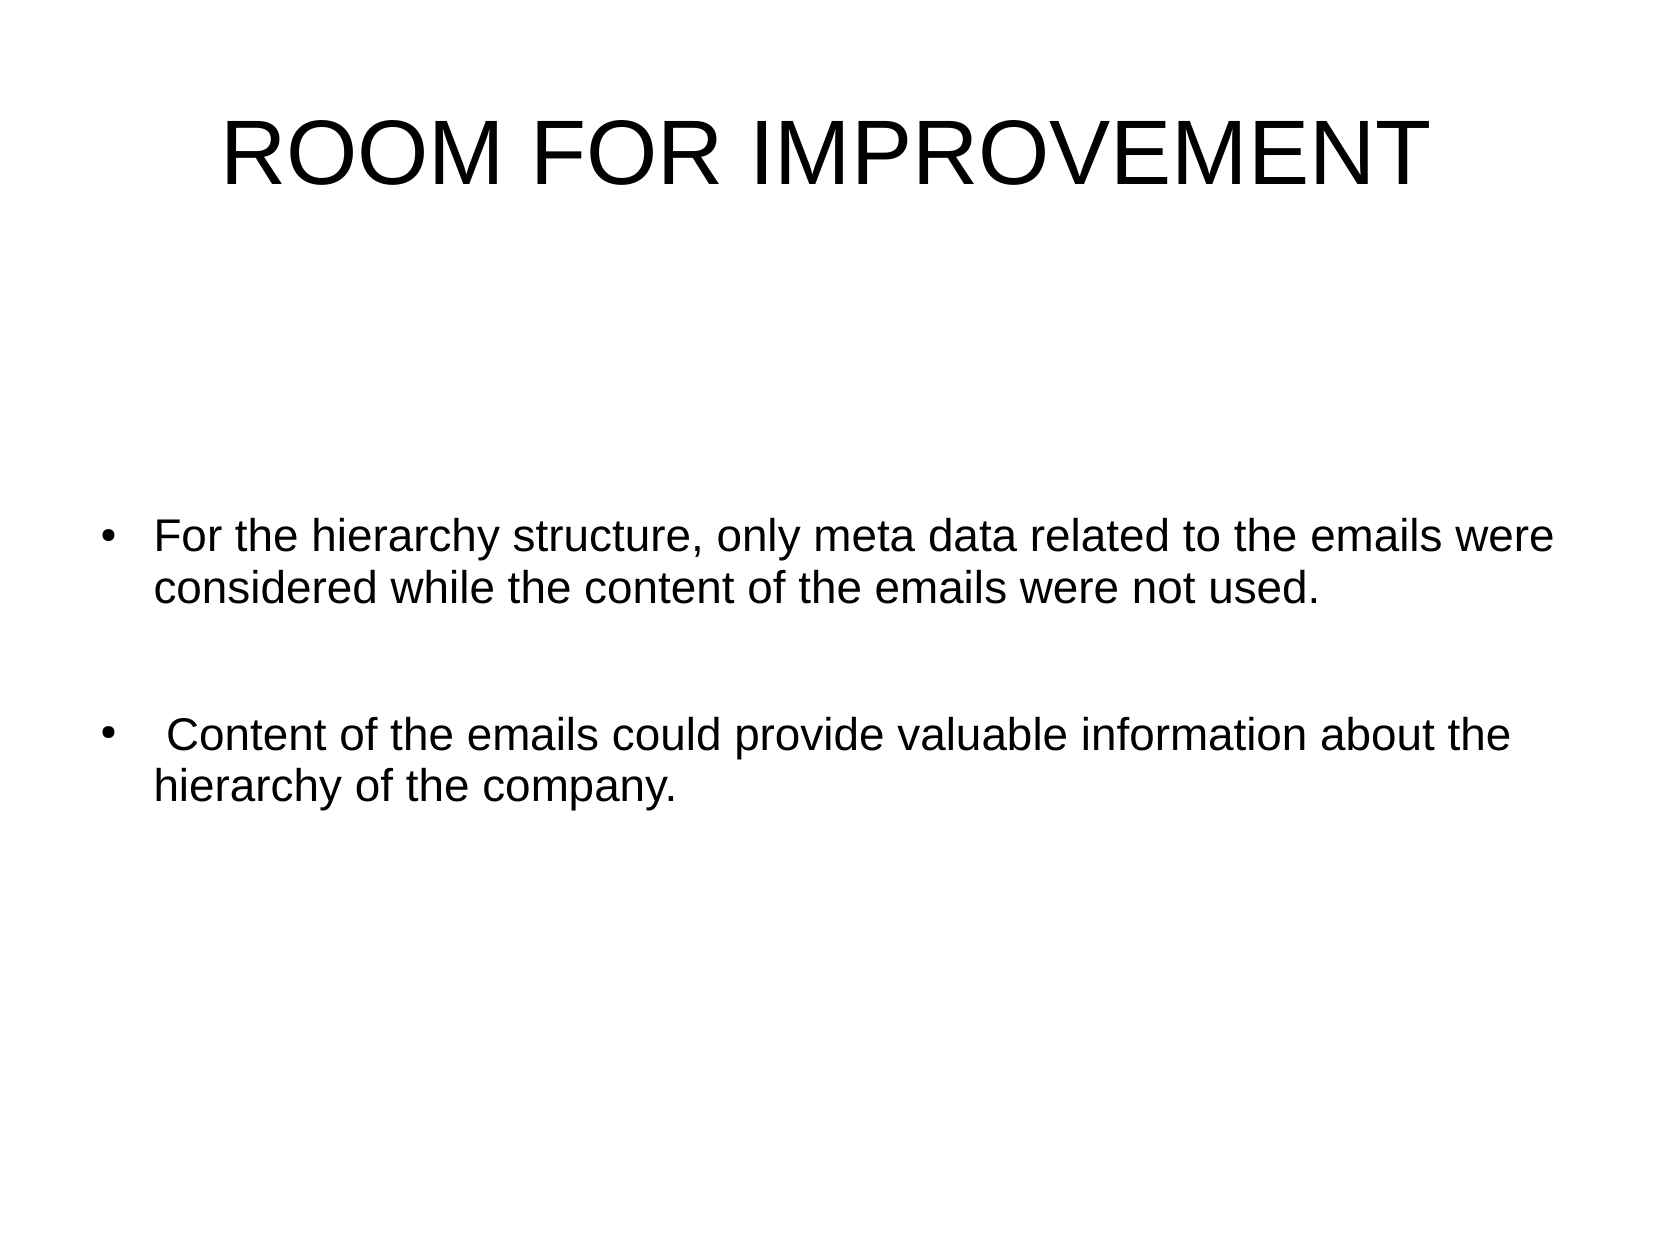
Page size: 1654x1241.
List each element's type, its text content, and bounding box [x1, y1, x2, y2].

list For the hierarchy structure, only meta data related to the emails were considered while the content of the emails were not used. Content of the emails could provide valuable information about the hierarchy of the company. [82, 290, 1571, 1010]
title ROOM FOR IMPROVEMENT [82, 49, 1571, 257]
